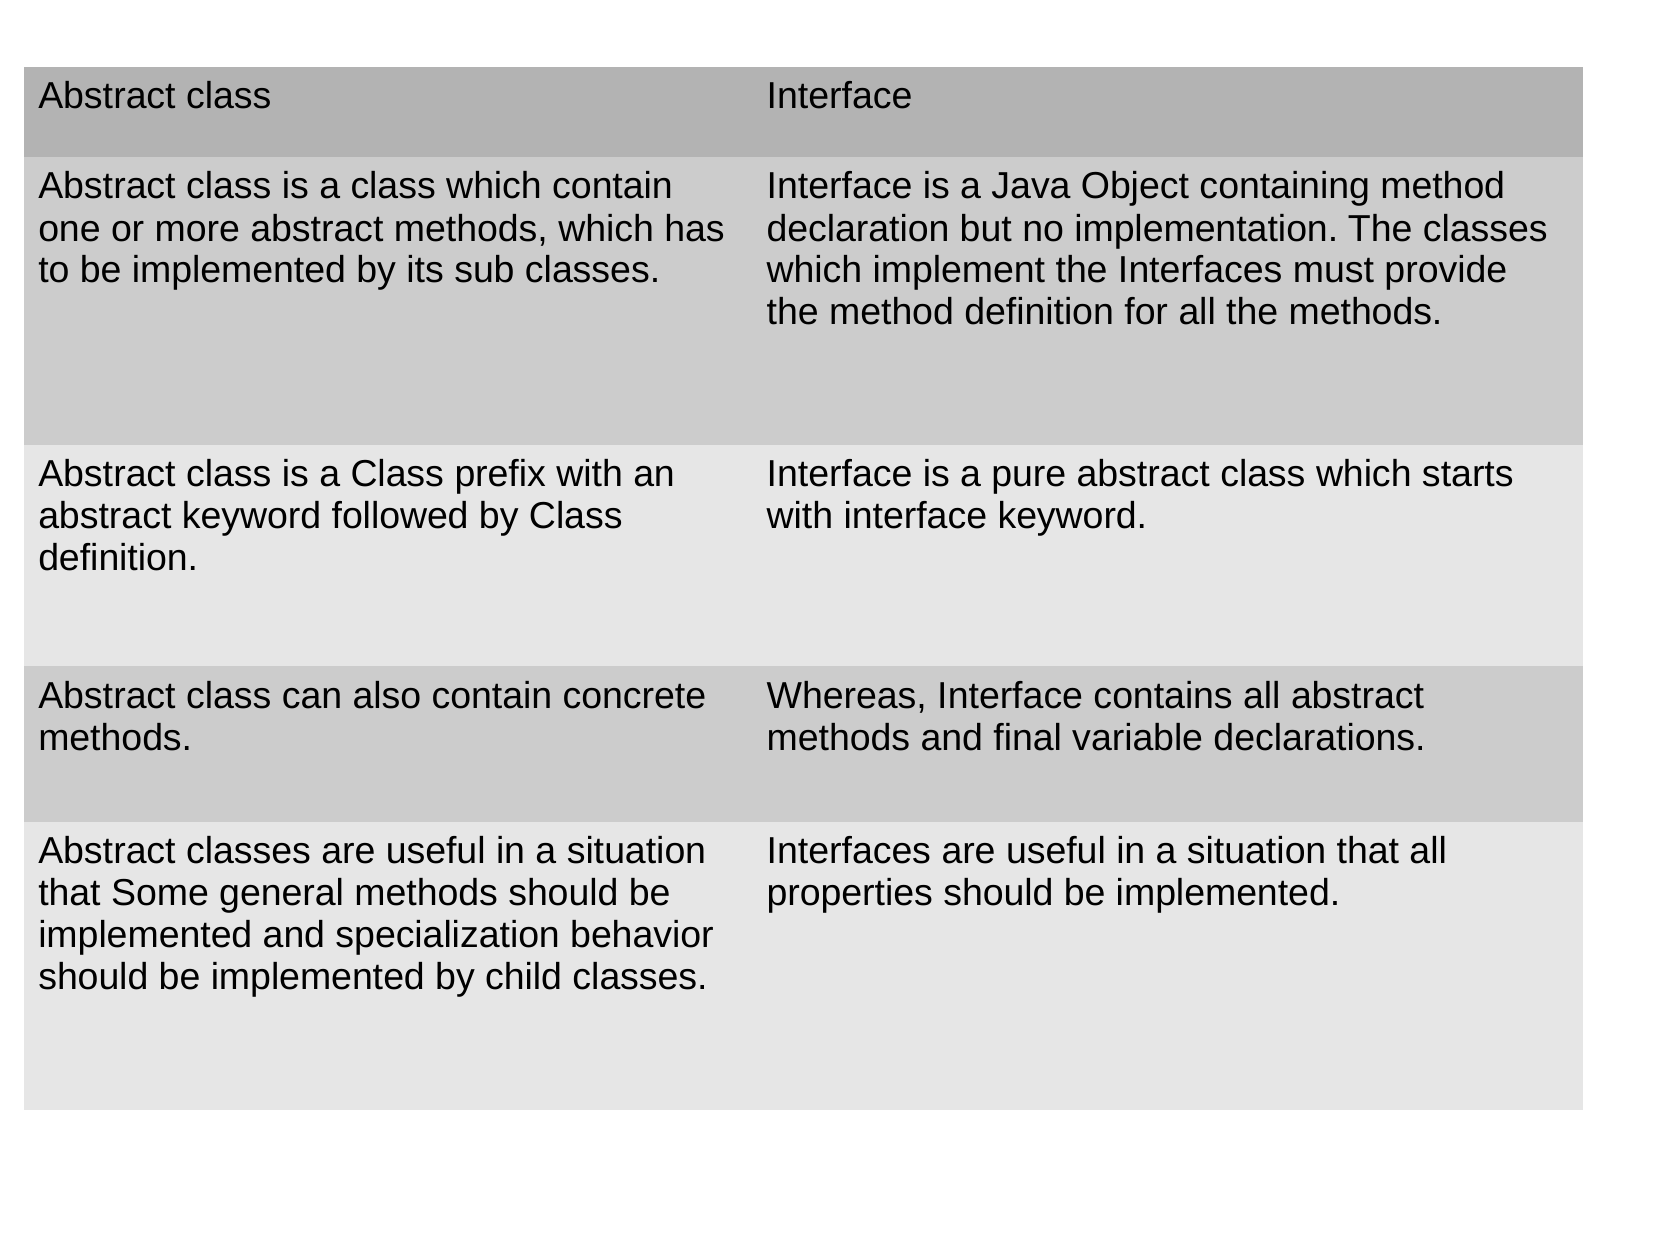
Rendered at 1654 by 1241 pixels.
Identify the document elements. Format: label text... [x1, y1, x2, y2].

table_cell Abstract class can also contain concrete methods. [24, 666, 752, 822]
table_cell Interfaces are useful in a situation that all properties should be implemented. [752, 822, 1583, 1110]
table_cell Interface is a pure abstract class which starts with interface keyword. [752, 445, 1583, 666]
table_header Interface [752, 67, 1583, 157]
table_cell Abstract classes are useful in a situation that Some general methods should be implemented and specialization behavior should be implemented by child classes. [24, 822, 752, 1110]
table_cell Interface is a Java Object containing method declaration but no implementation. The classes which implement the Interfaces must provide the method definition for all the methods. [752, 157, 1583, 445]
table_cell Whereas, Interface contains all abstract methods and final variable declarations. [752, 666, 1583, 822]
table_cell Abstract class is a class which contain one or more abstract methods, which has to be implemented by its sub classes. [24, 157, 752, 445]
table_header Abstract class [24, 67, 752, 157]
table_cell Abstract class is a Class prefix with an abstract keyword followed by Class definition. [24, 445, 752, 666]
